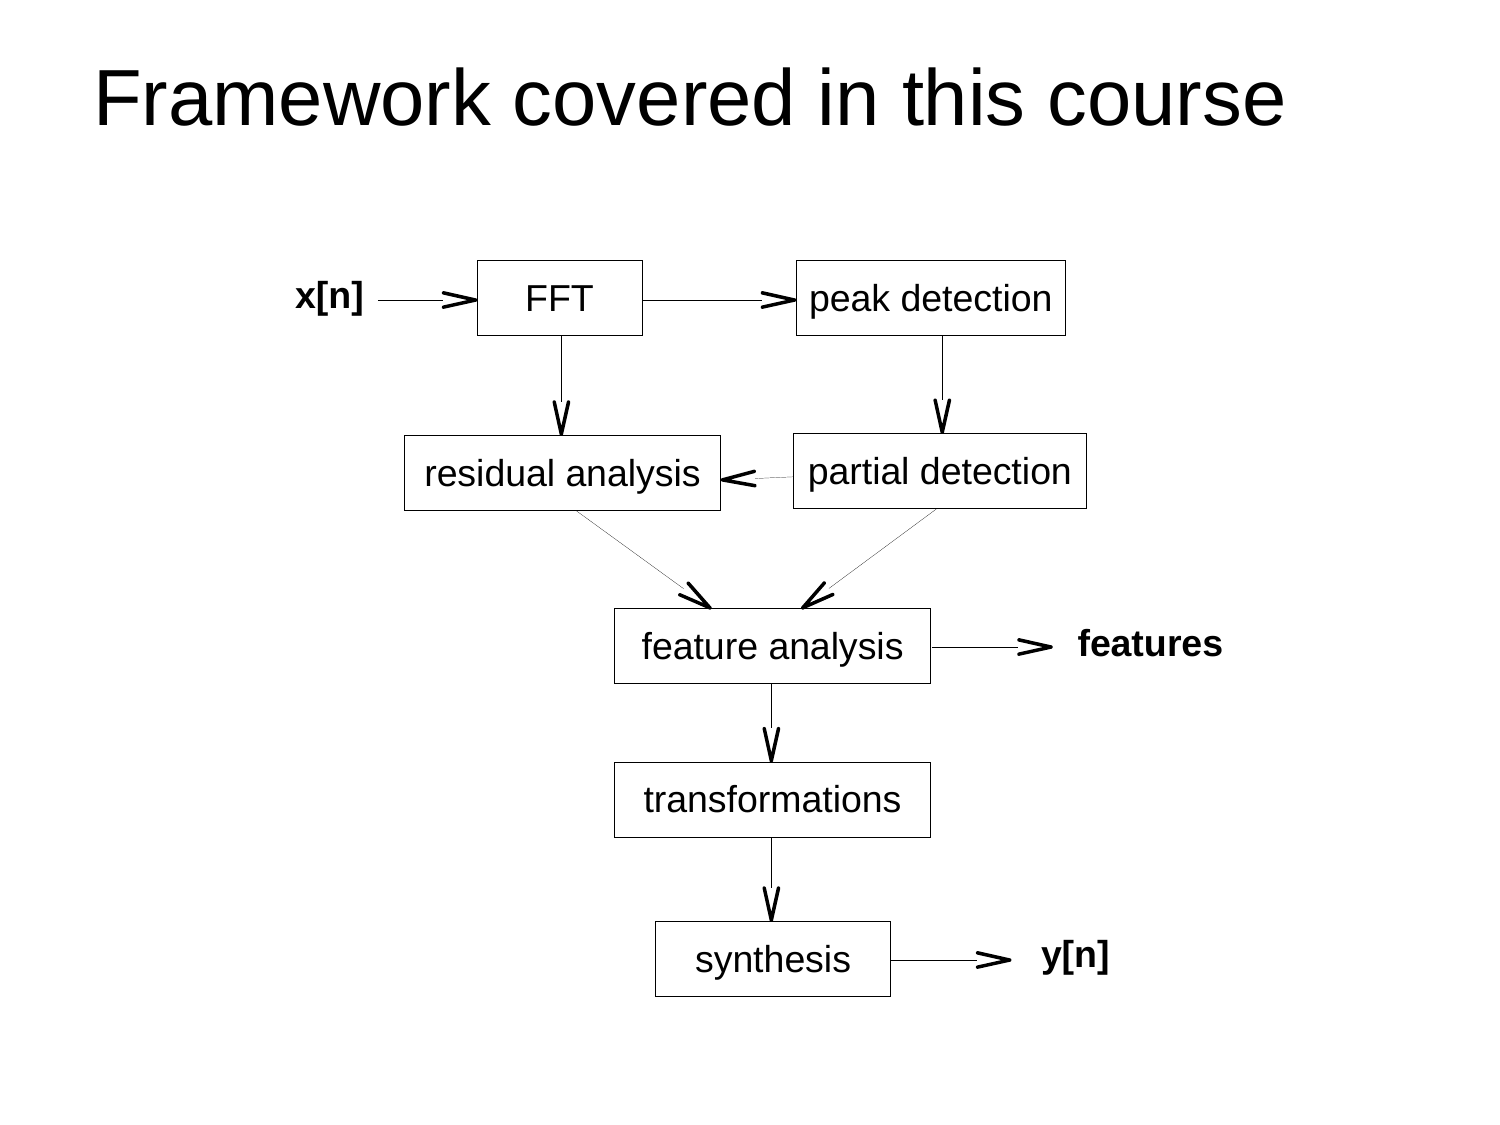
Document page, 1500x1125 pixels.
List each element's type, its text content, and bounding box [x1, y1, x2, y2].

text_box feature analysis [614, 608, 931, 684]
text_box peak detection [796, 260, 1066, 336]
text_box y[n] [1026, 925, 1125, 983]
text_box FFT [477, 260, 643, 336]
text_box residual analysis [404, 435, 721, 511]
title Framework covered in this course [15, 3, 1366, 192]
text_box transformations [614, 762, 931, 838]
text_box features [1062, 615, 1239, 673]
text_box synthesis [655, 921, 891, 997]
text_box x[n] [280, 266, 379, 324]
text_box partial detection [793, 433, 1087, 509]
